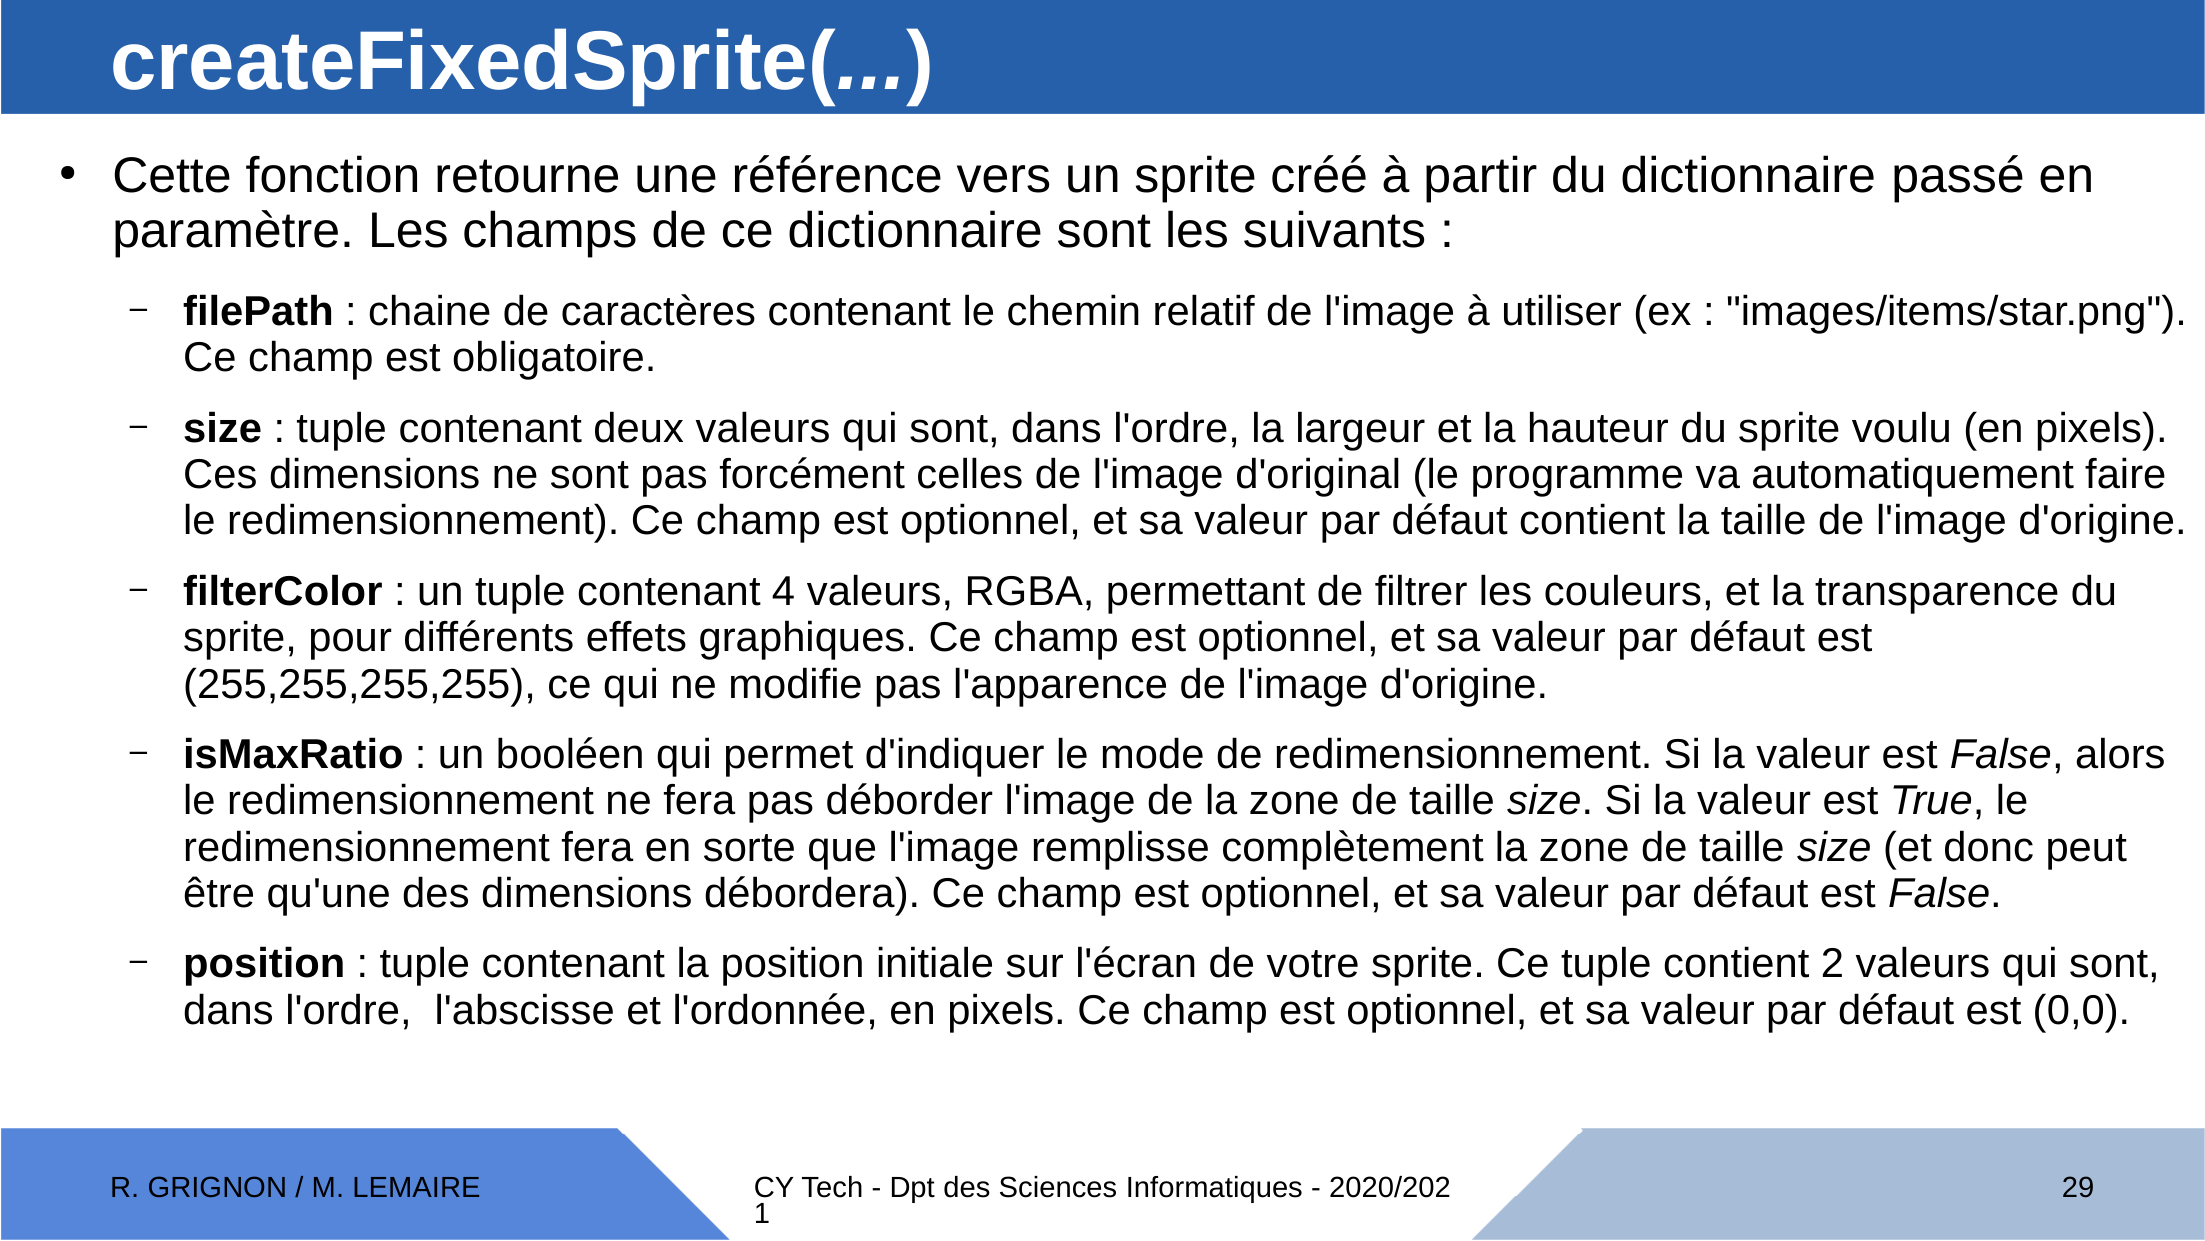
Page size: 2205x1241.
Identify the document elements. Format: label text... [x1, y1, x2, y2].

picture [0, 0, 2205, 1241]
list Cette fonction retourne une référence vers un sprite créé à partir du dictionnaire passé en paramètre. Les champs de ce dictionnaire sont les suivants : filePath : chaine de caractères contenant le chemin relatif de l'image à utiliser (ex : "images/items/star.png"). Ce champ est obligatoire. size : tuple contenant deux valeurs qui sont, dans l'ordre, la largeur et la hauteur du sprite voulu (en pixels). Ces dimensions ne sont pas forcément celles de l'image d'original (le programme va automatiquement faire le redimensionnement). Ce champ est optionnel, et sa valeur par défaut contient la taille de l'image d'origine. filterColor : un tuple contenant 4 valeurs, RGBA, permettant de filtrer les couleurs, et la transparence du sprite, pour différents effets graphiques. Ce champ est optionnel, et sa valeur par défaut est (255,255,255,255), ce qui ne modifie pas l'apparence de l'image d'origine. isMaxRatio : un booléen qui permet d'indiquer le mode de redimensionnement. Si la valeur est False, alors le redimensionnement ne fera pas déborder l'image de la zone de taille size. Si la valeur est True, le redimensionnement fera en sorte que l'image remplisse complètement la zone de taille size (et donc peut être qu'une des dimensions débordera). Ce champ est optionnel, et sa valeur par défaut est False. position : tuple contenant la position initiale sur l'écran de votre sprite. Ce tuple contient 2 valeurs qui sont, dans l'ordre, l'abscisse et l'ordonnée, en pixels. Ce champ est optionnel, et sa valeur par défaut est (0,0). [41, 217, 2191, 1087]
title createFixedSprite(...) [110, 49, 2095, 217]
